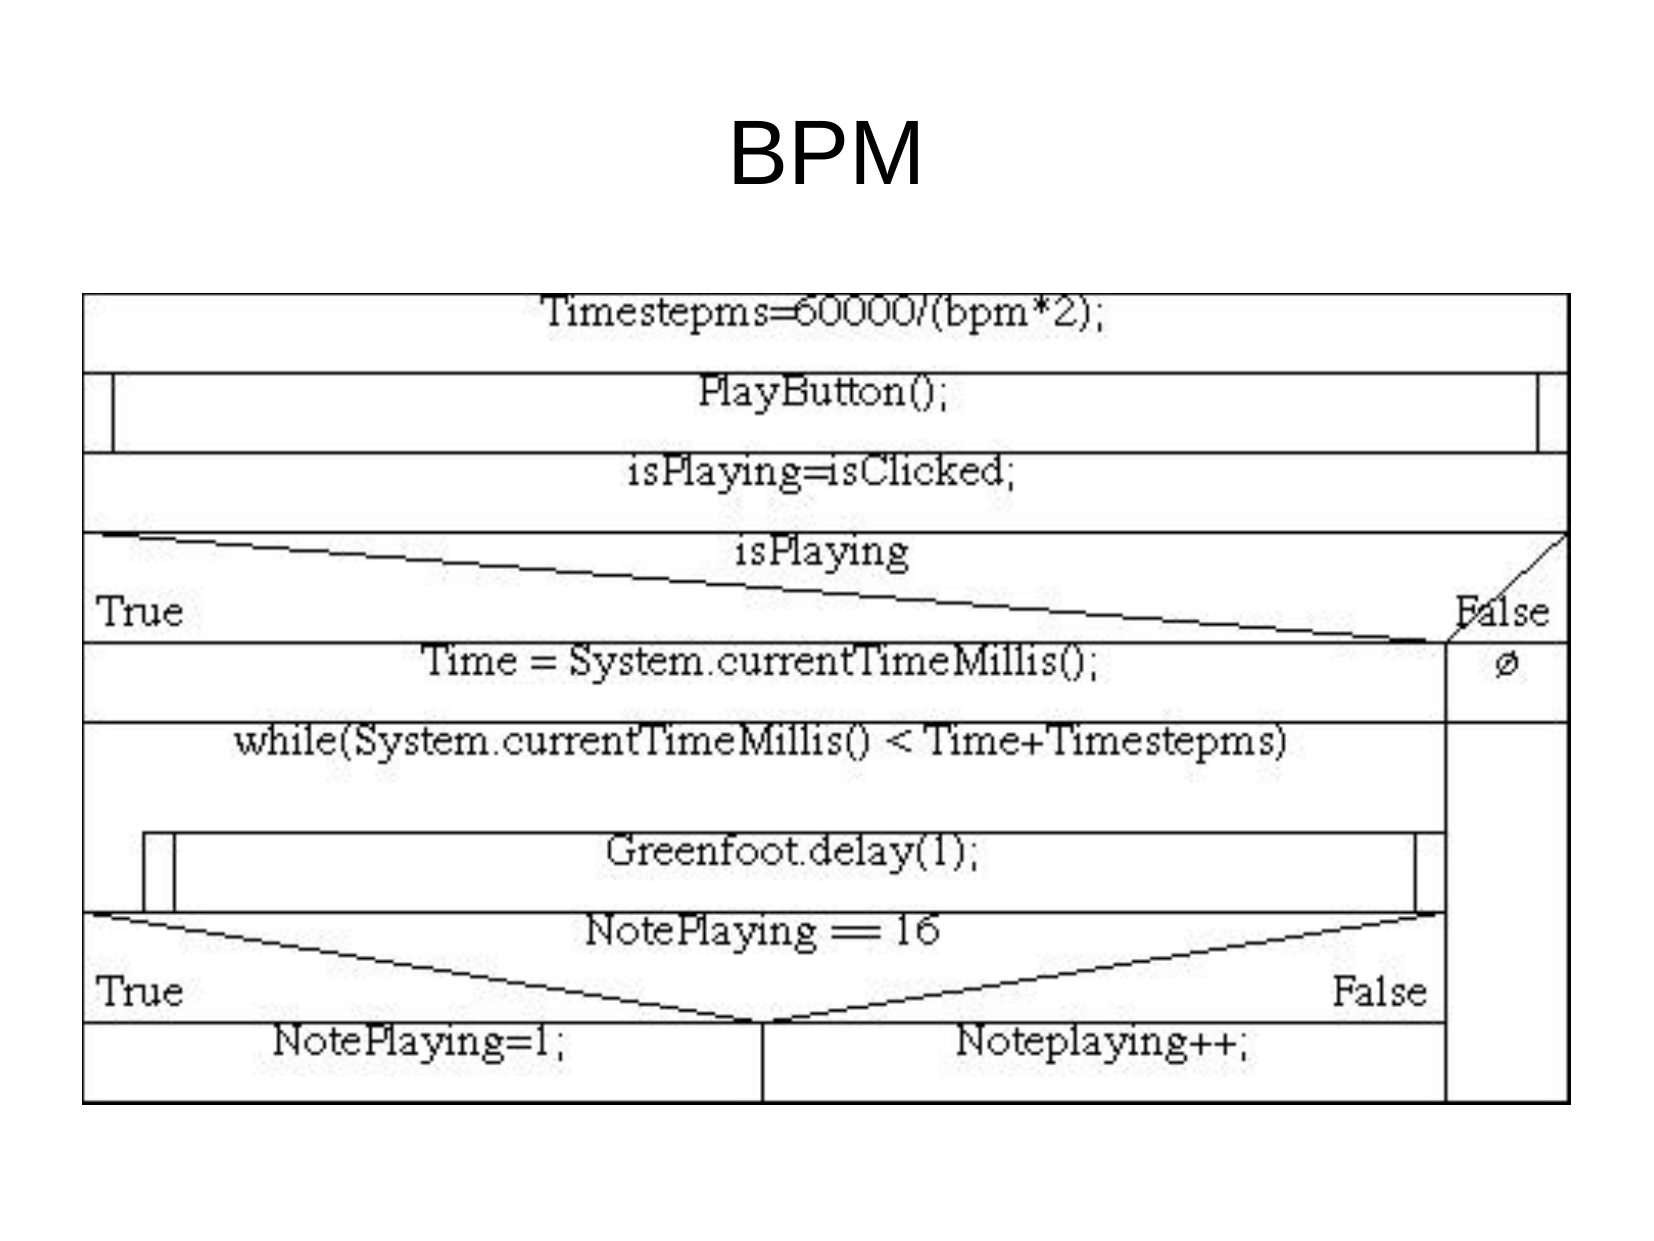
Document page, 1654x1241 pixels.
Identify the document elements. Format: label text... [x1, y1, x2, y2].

title BPM [82, 49, 1571, 257]
picture [82, 293, 1571, 1106]
